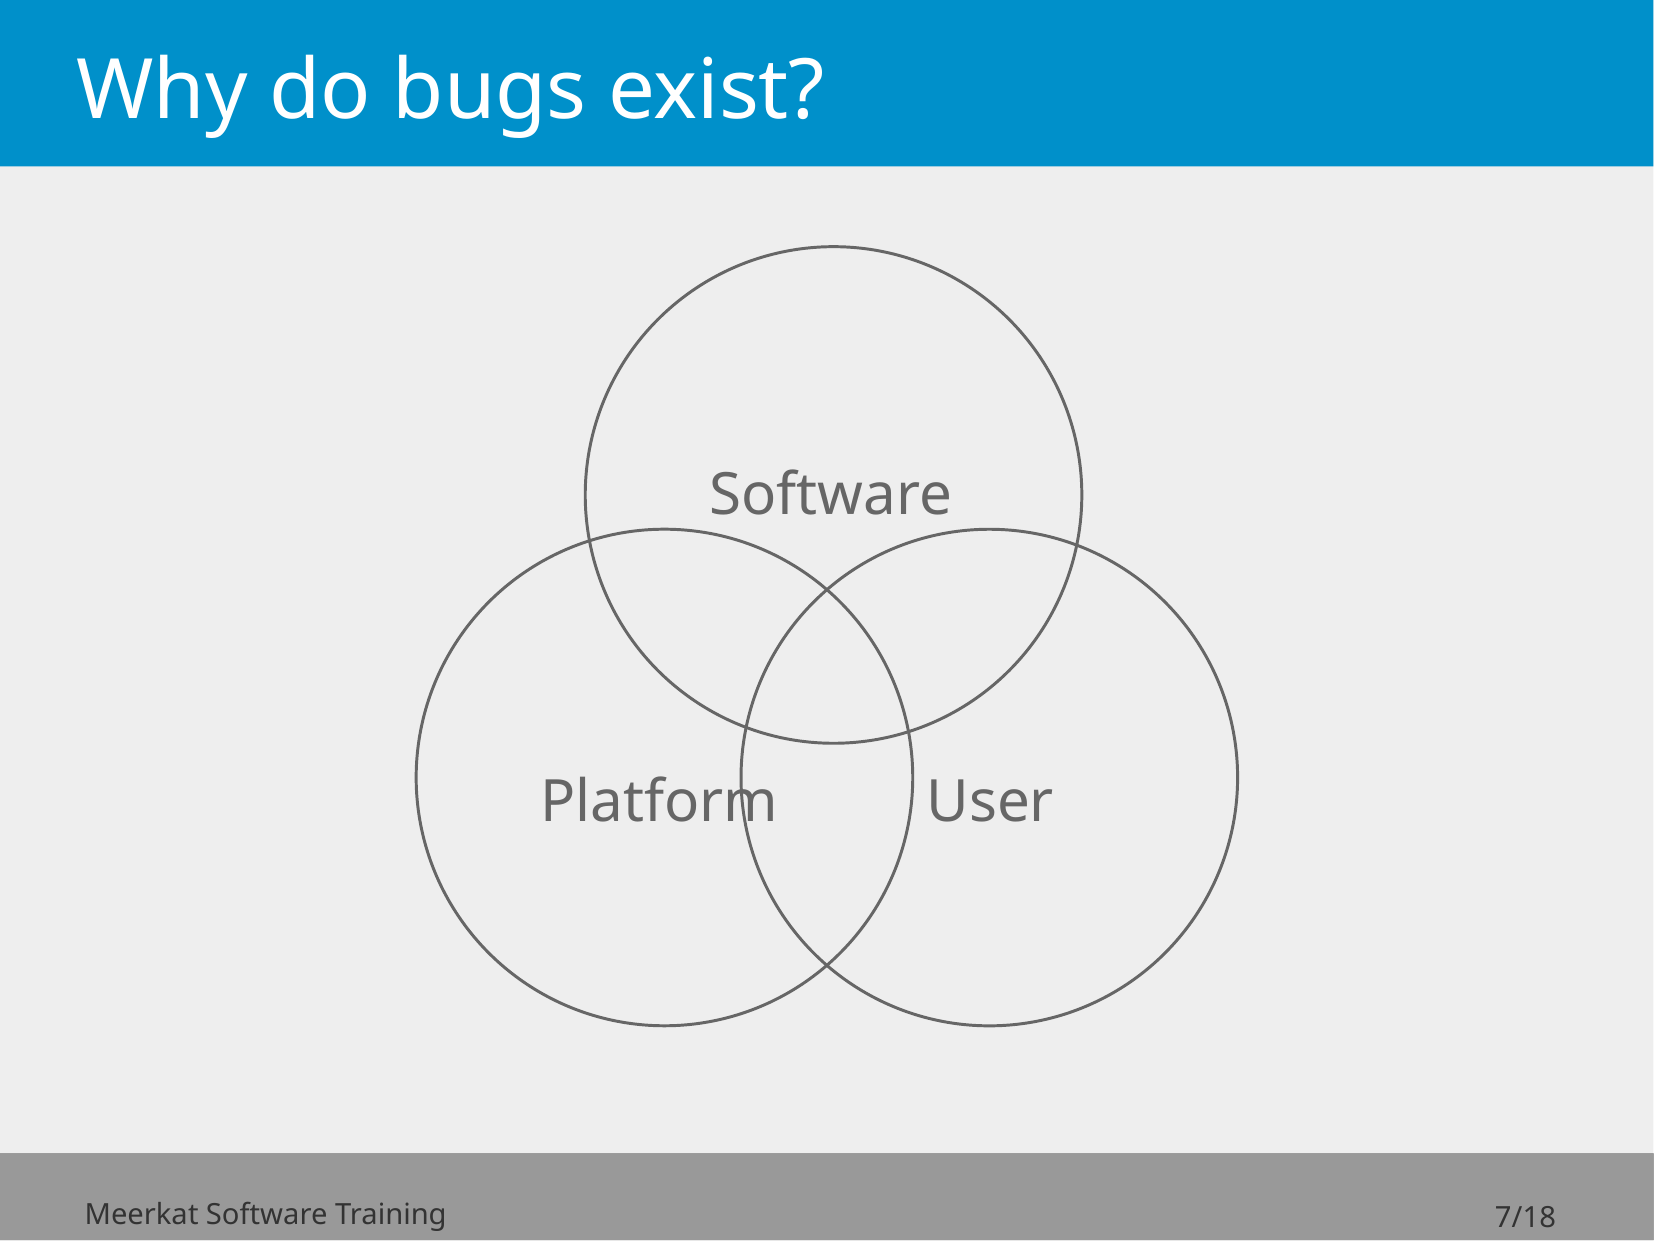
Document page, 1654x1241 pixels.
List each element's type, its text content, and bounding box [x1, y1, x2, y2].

text_box Why do bugs exist? [61, 28, 1566, 210]
text_box User [752, 752, 1228, 826]
text_box Software [593, 445, 1069, 519]
text_box Platform [422, 752, 752, 826]
